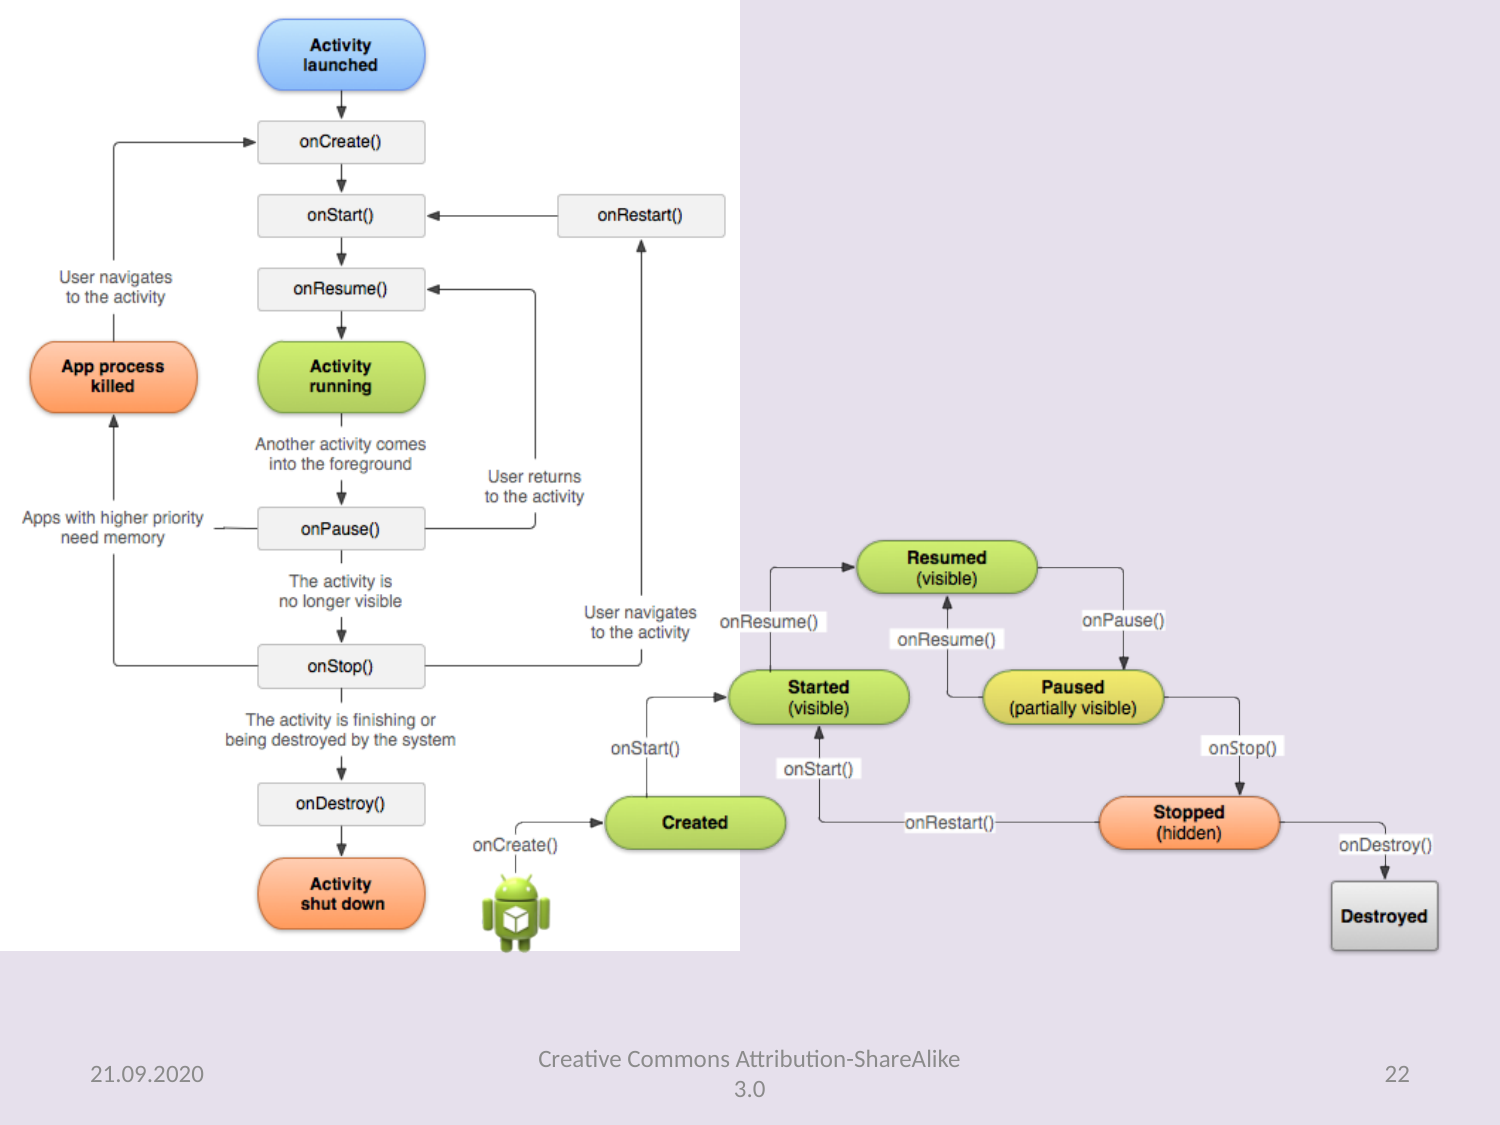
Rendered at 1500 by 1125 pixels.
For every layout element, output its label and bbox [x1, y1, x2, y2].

picture [0, 0, 1452, 966]
